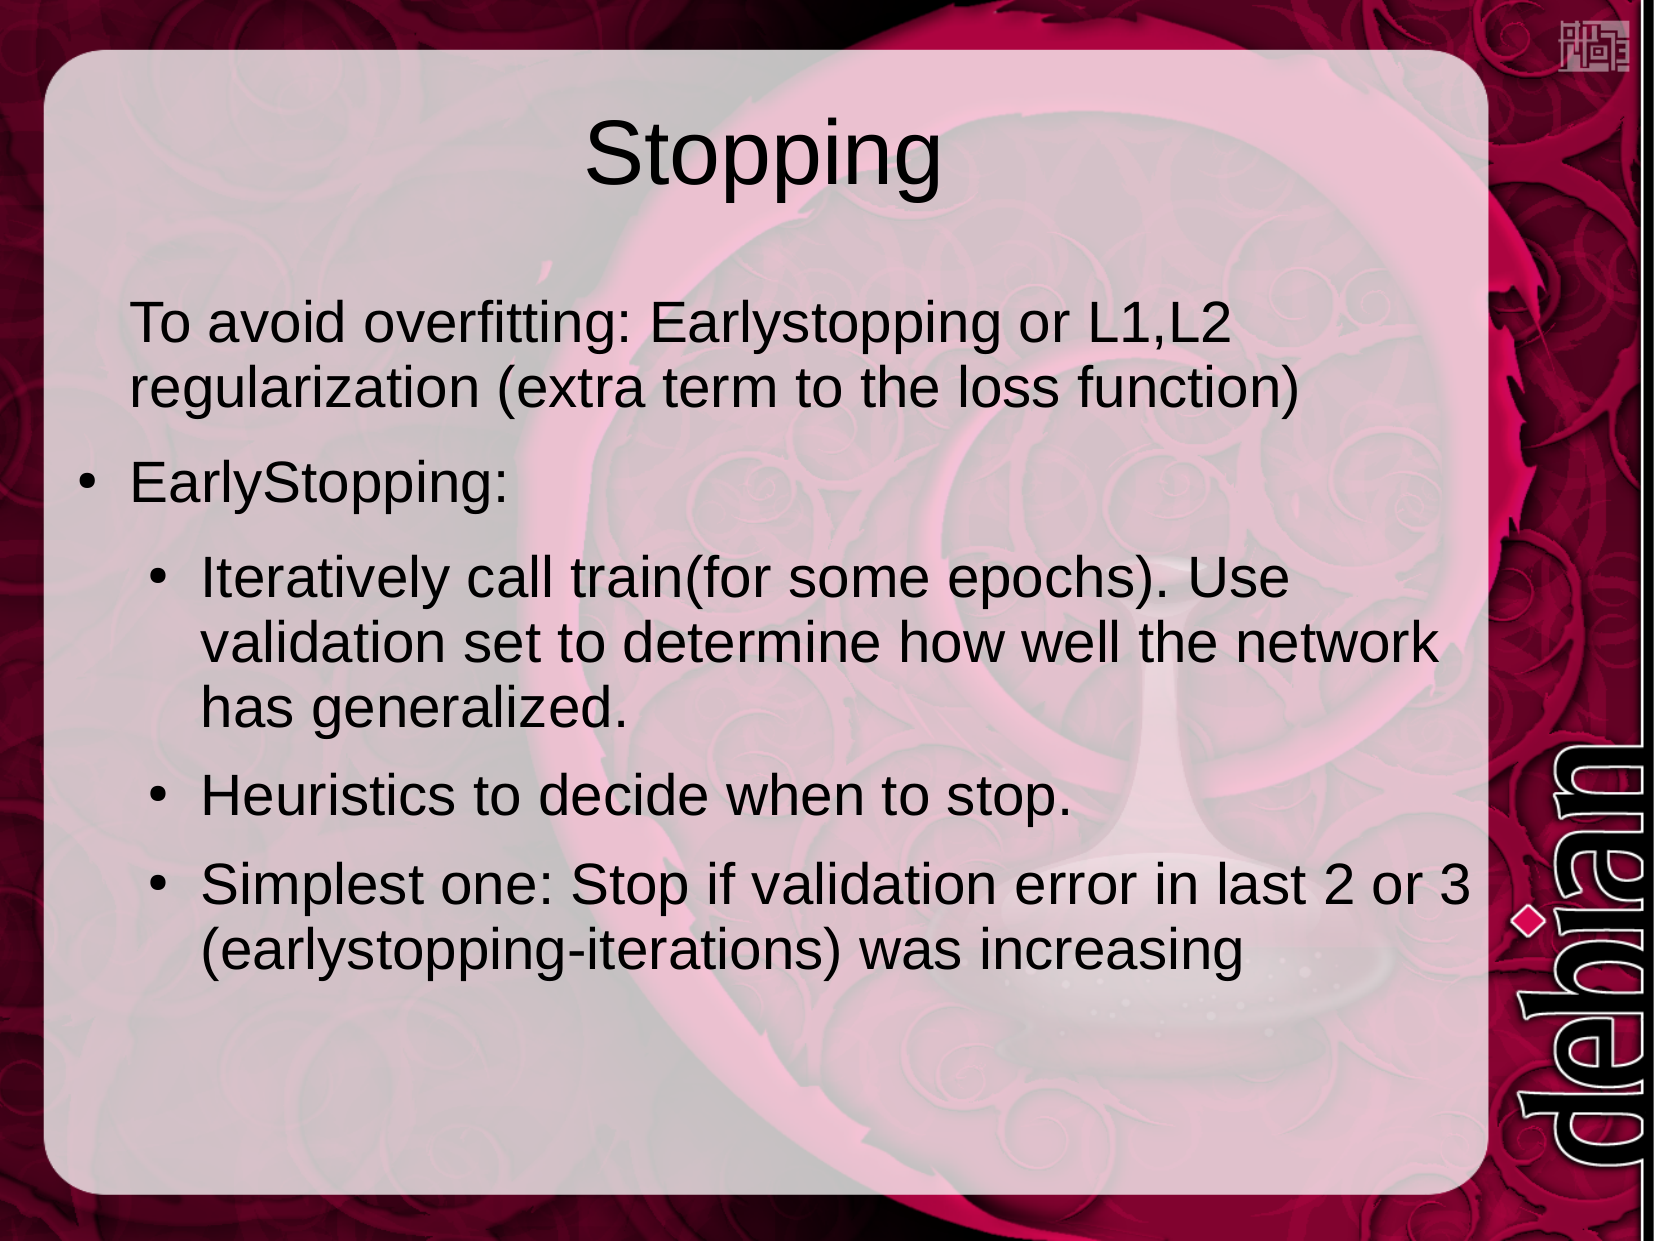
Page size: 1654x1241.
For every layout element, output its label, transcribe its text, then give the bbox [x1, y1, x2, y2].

picture [0, 0, 1654, 1241]
title Stopping [59, 49, 1477, 257]
list To avoid overfitting: Earlystopping or L1,L2 regularization (extra term to the loss function) EarlyStopping: Iteratively call train(for some epochs). Use validation set to determine how well the network has generalized. Heuristics to decide when to stop. Simplest one: Stop if validation error in last 2 or 3 (earlystopping-iterations) was increasing [59, 290, 1477, 1109]
